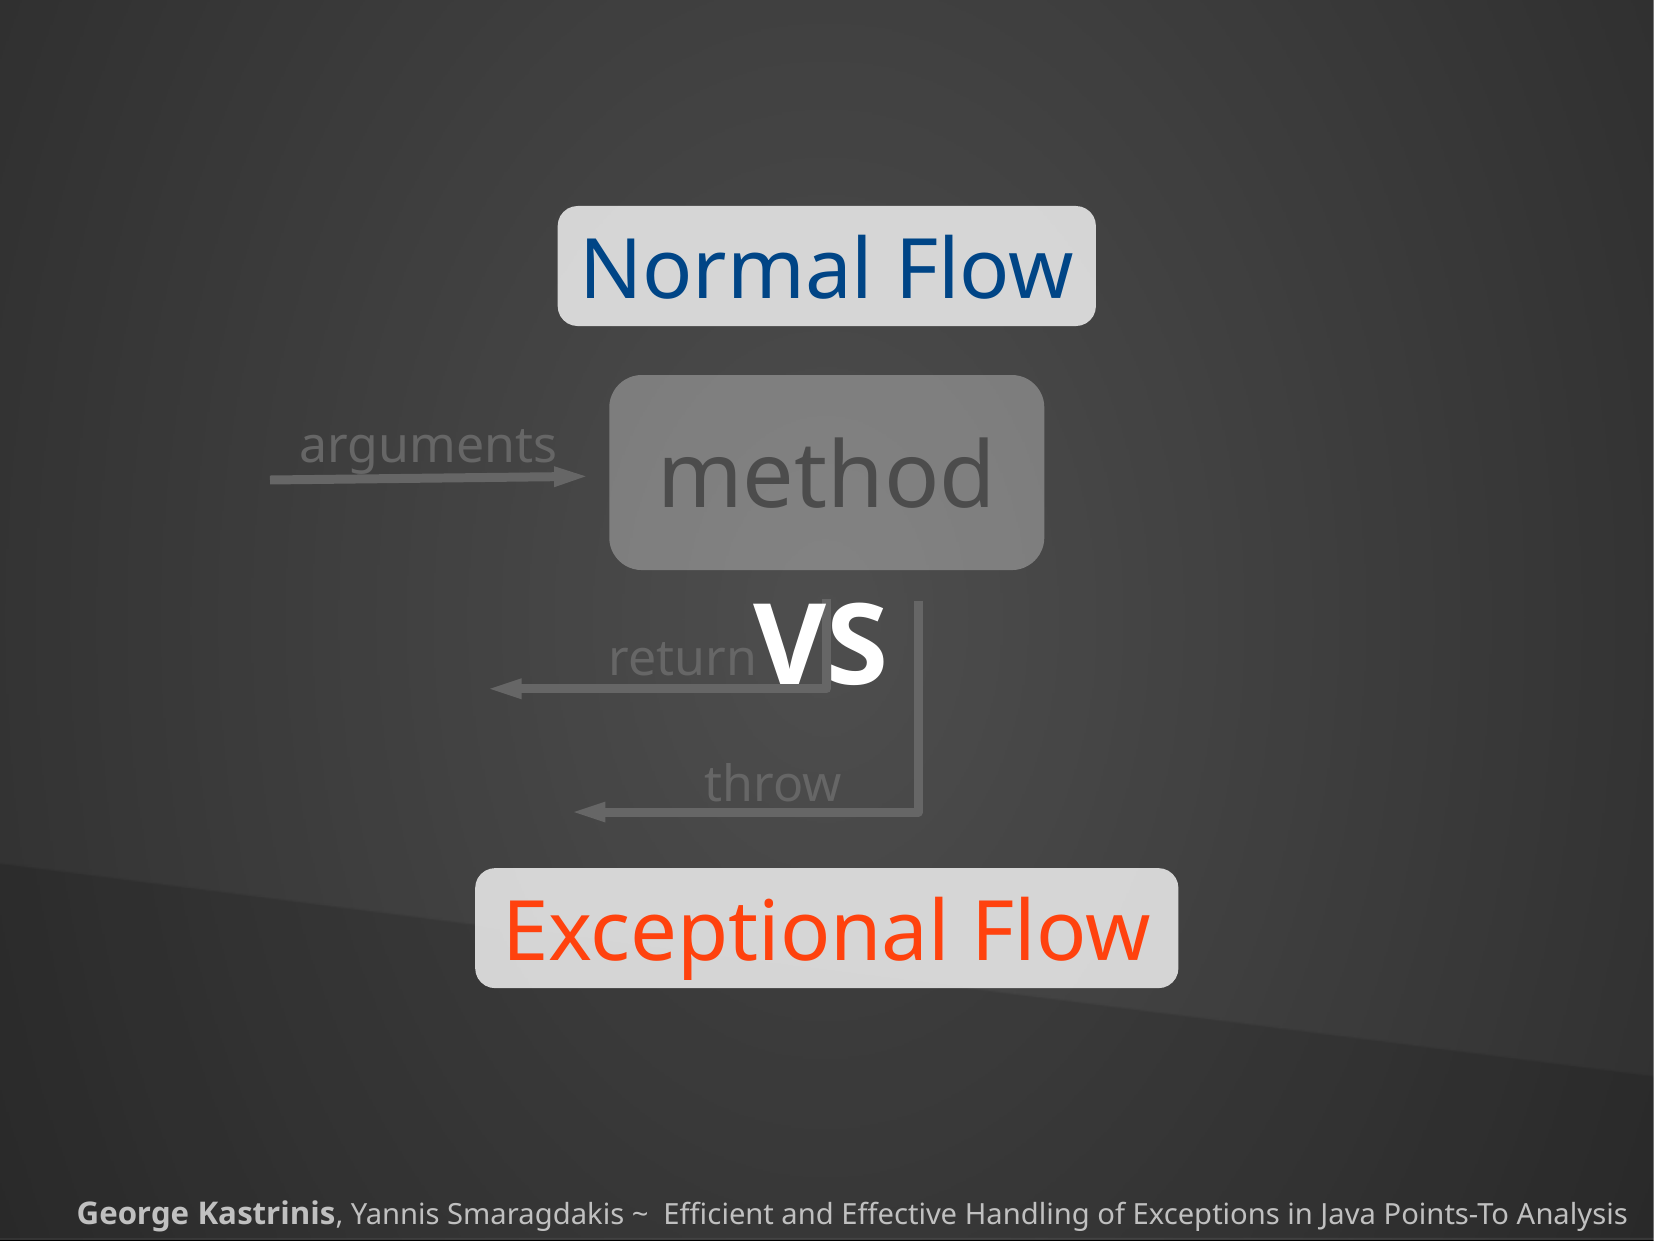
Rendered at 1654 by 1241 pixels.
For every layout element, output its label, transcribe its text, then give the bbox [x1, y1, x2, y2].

picture [0, 0, 1654, 1241]
text_box VS [738, 557, 916, 699]
text_box return [593, 614, 738, 686]
text_box arguments [285, 401, 560, 473]
text_box Exceptional Flow [475, 868, 1179, 989]
text_box method [609, 375, 1045, 571]
text_box throw [690, 740, 855, 812]
text_box Normal Flow [557, 205, 1096, 327]
